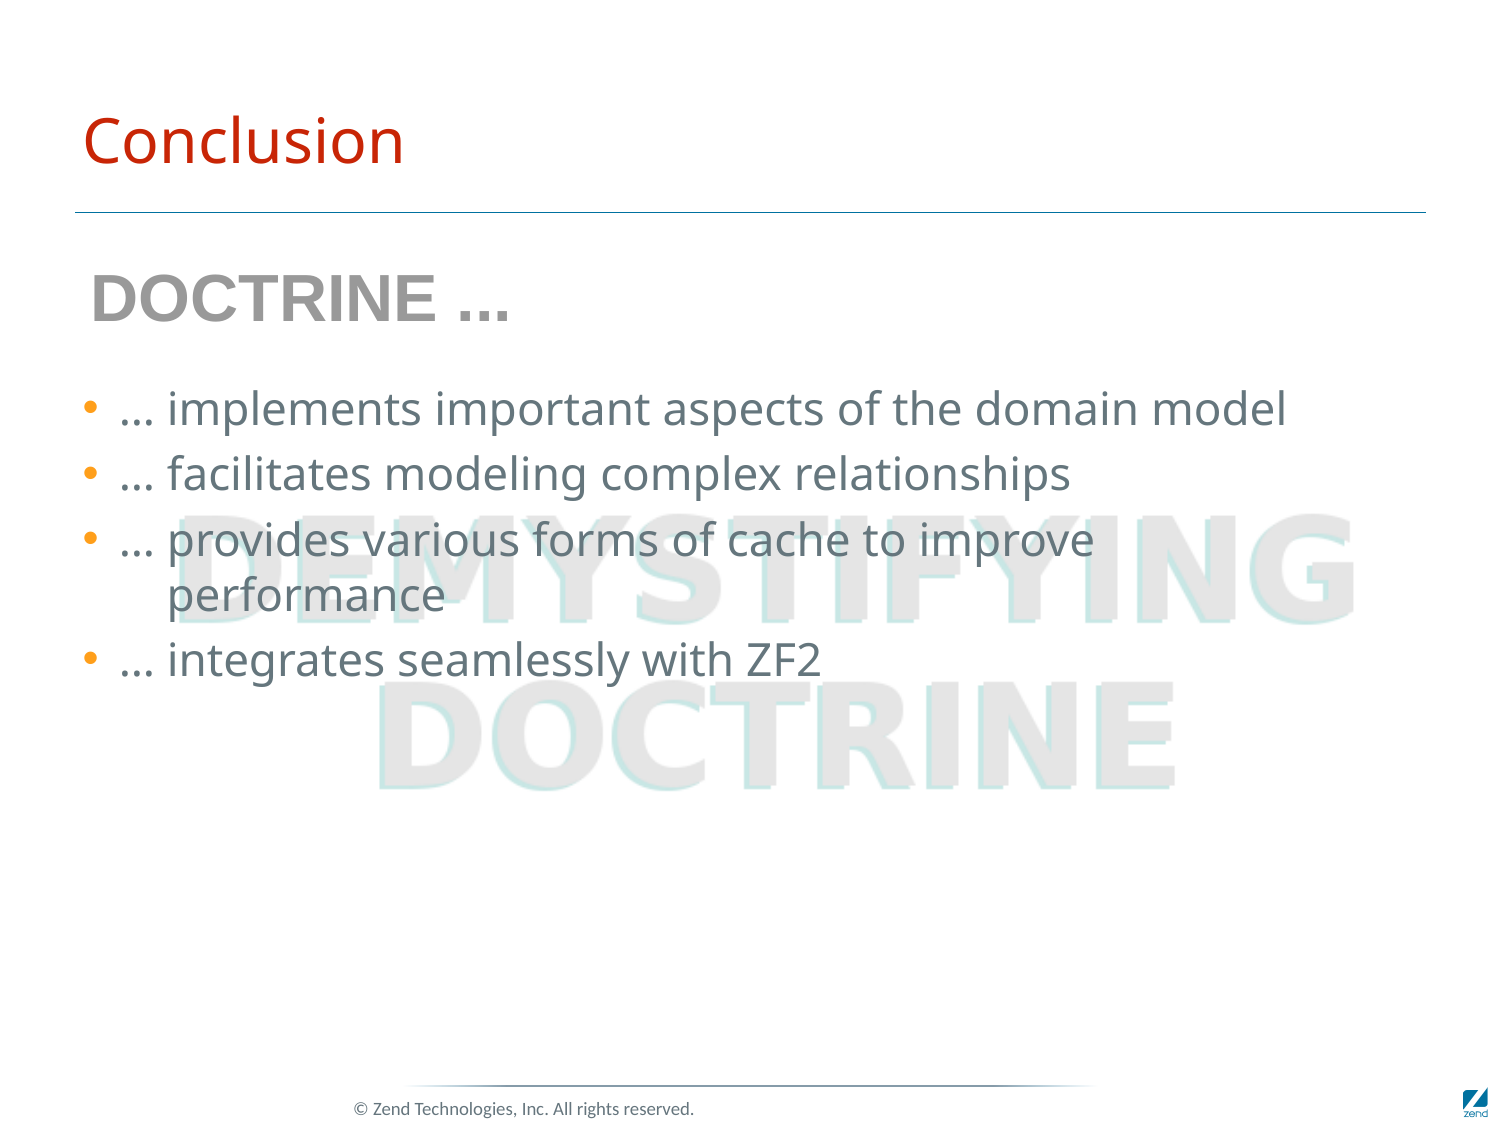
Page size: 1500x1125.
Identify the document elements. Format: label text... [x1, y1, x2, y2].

list … implements important aspects of the domain model … facilitates modeling complex relationships … provides various forms of cache to improve performance … integrates seamlessly with ZF2 [75, 372, 1425, 1072]
title Doctrine ... [75, 224, 1426, 365]
picture [1463, 1087, 1488, 1118]
title Conclusion [75, 15, 1425, 224]
picture [10, 239, 1500, 1004]
